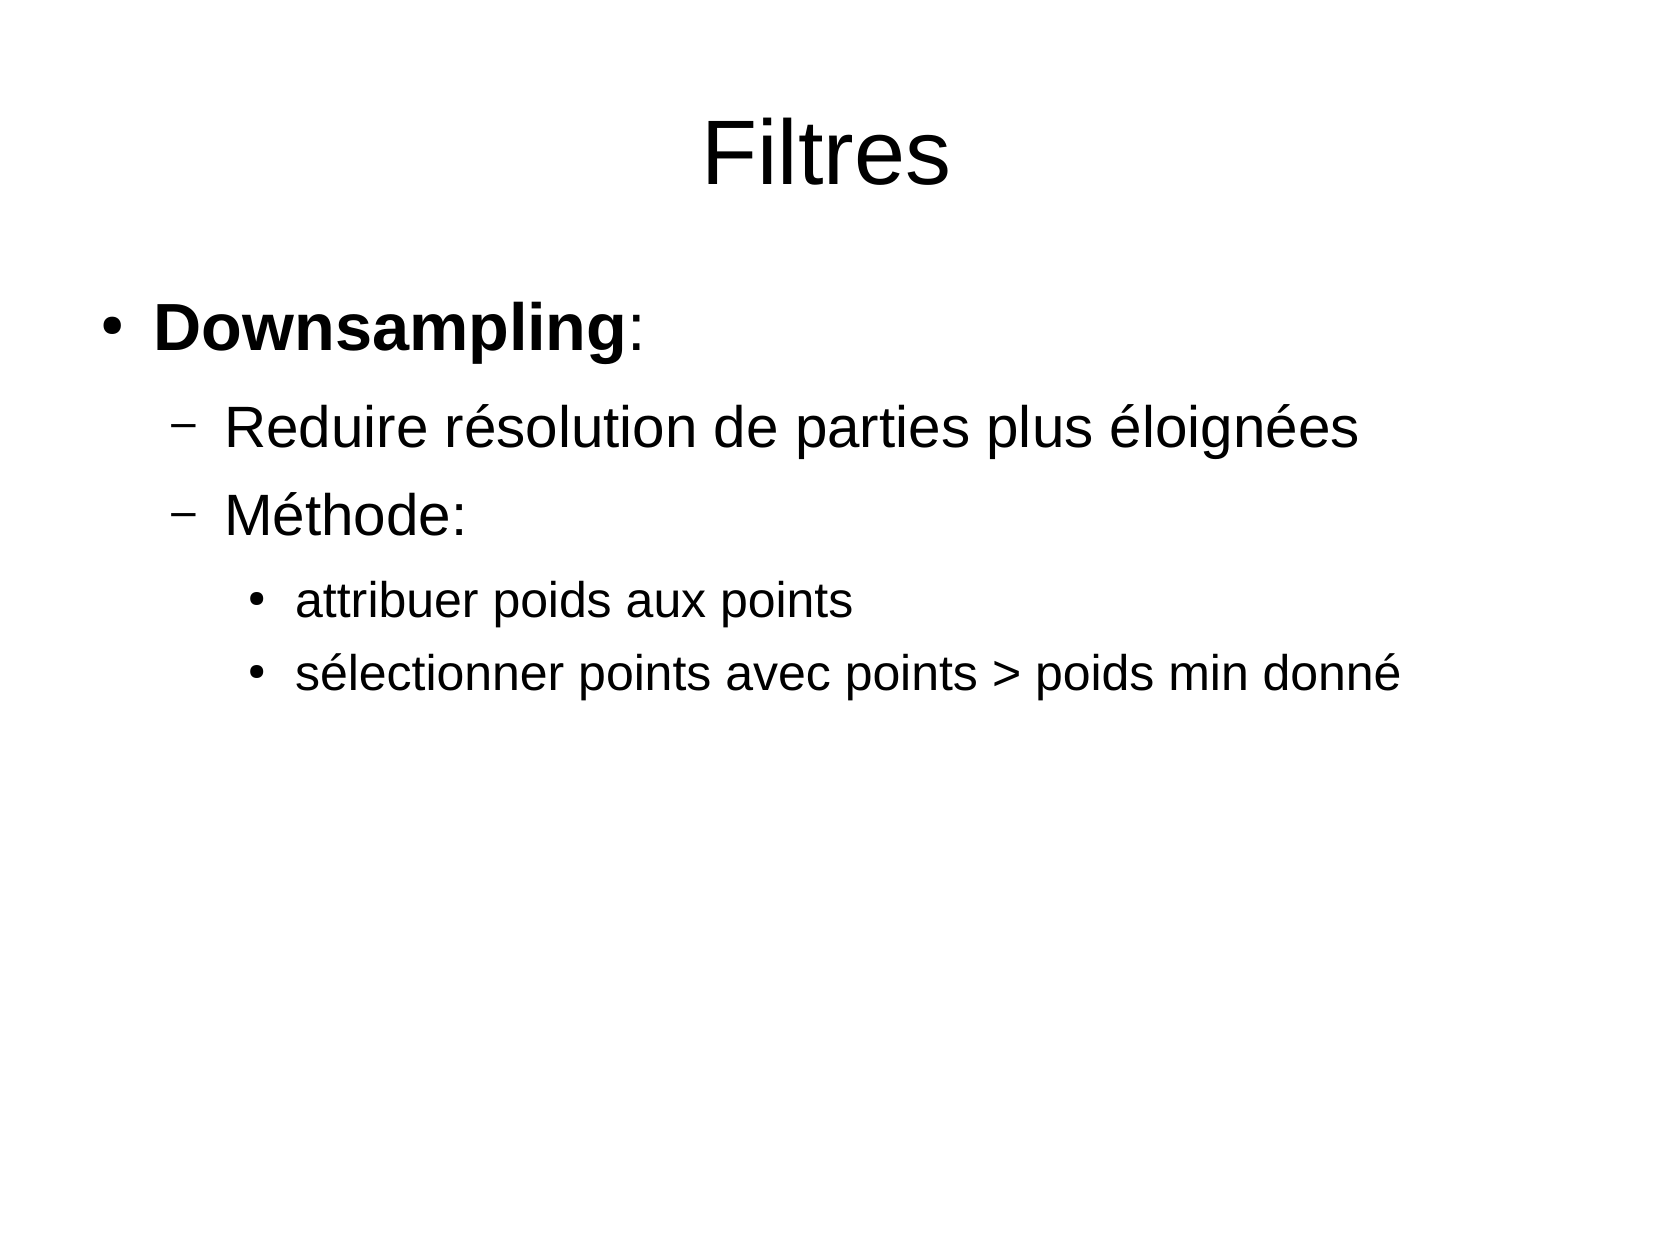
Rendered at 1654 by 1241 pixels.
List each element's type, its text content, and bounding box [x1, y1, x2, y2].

list Downsampling: Reduire résolution de parties plus éloignées Méthode: attribuer poids aux points sélectionner points avec points > poids min donné [82, 290, 1571, 1010]
title Filtres [82, 49, 1571, 257]
